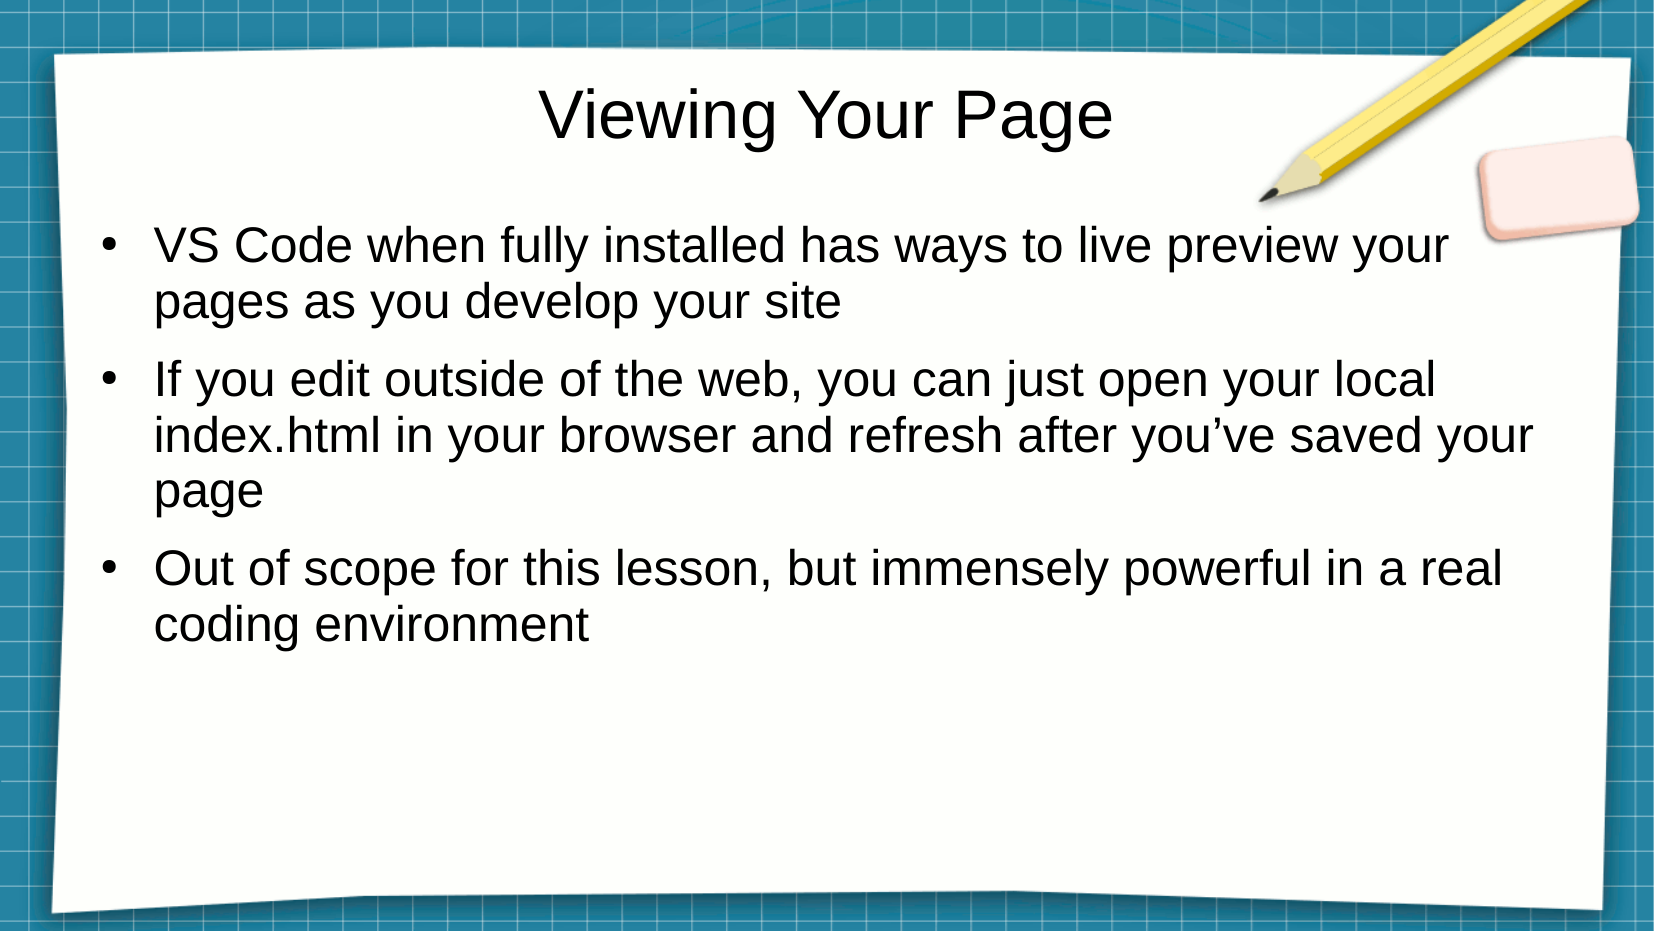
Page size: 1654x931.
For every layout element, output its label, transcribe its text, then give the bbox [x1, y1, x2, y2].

picture [0, 0, 1654, 931]
title Viewing Your Page [82, 37, 1571, 193]
list VS Code when fully installed has ways to live preview your pages as you develop your site If you edit outside of the web, you can just open your local index.html in your browser and refresh after you’ve saved your page Out of scope for this lesson, but immensely powerful in a real coding environment [82, 217, 1571, 758]
